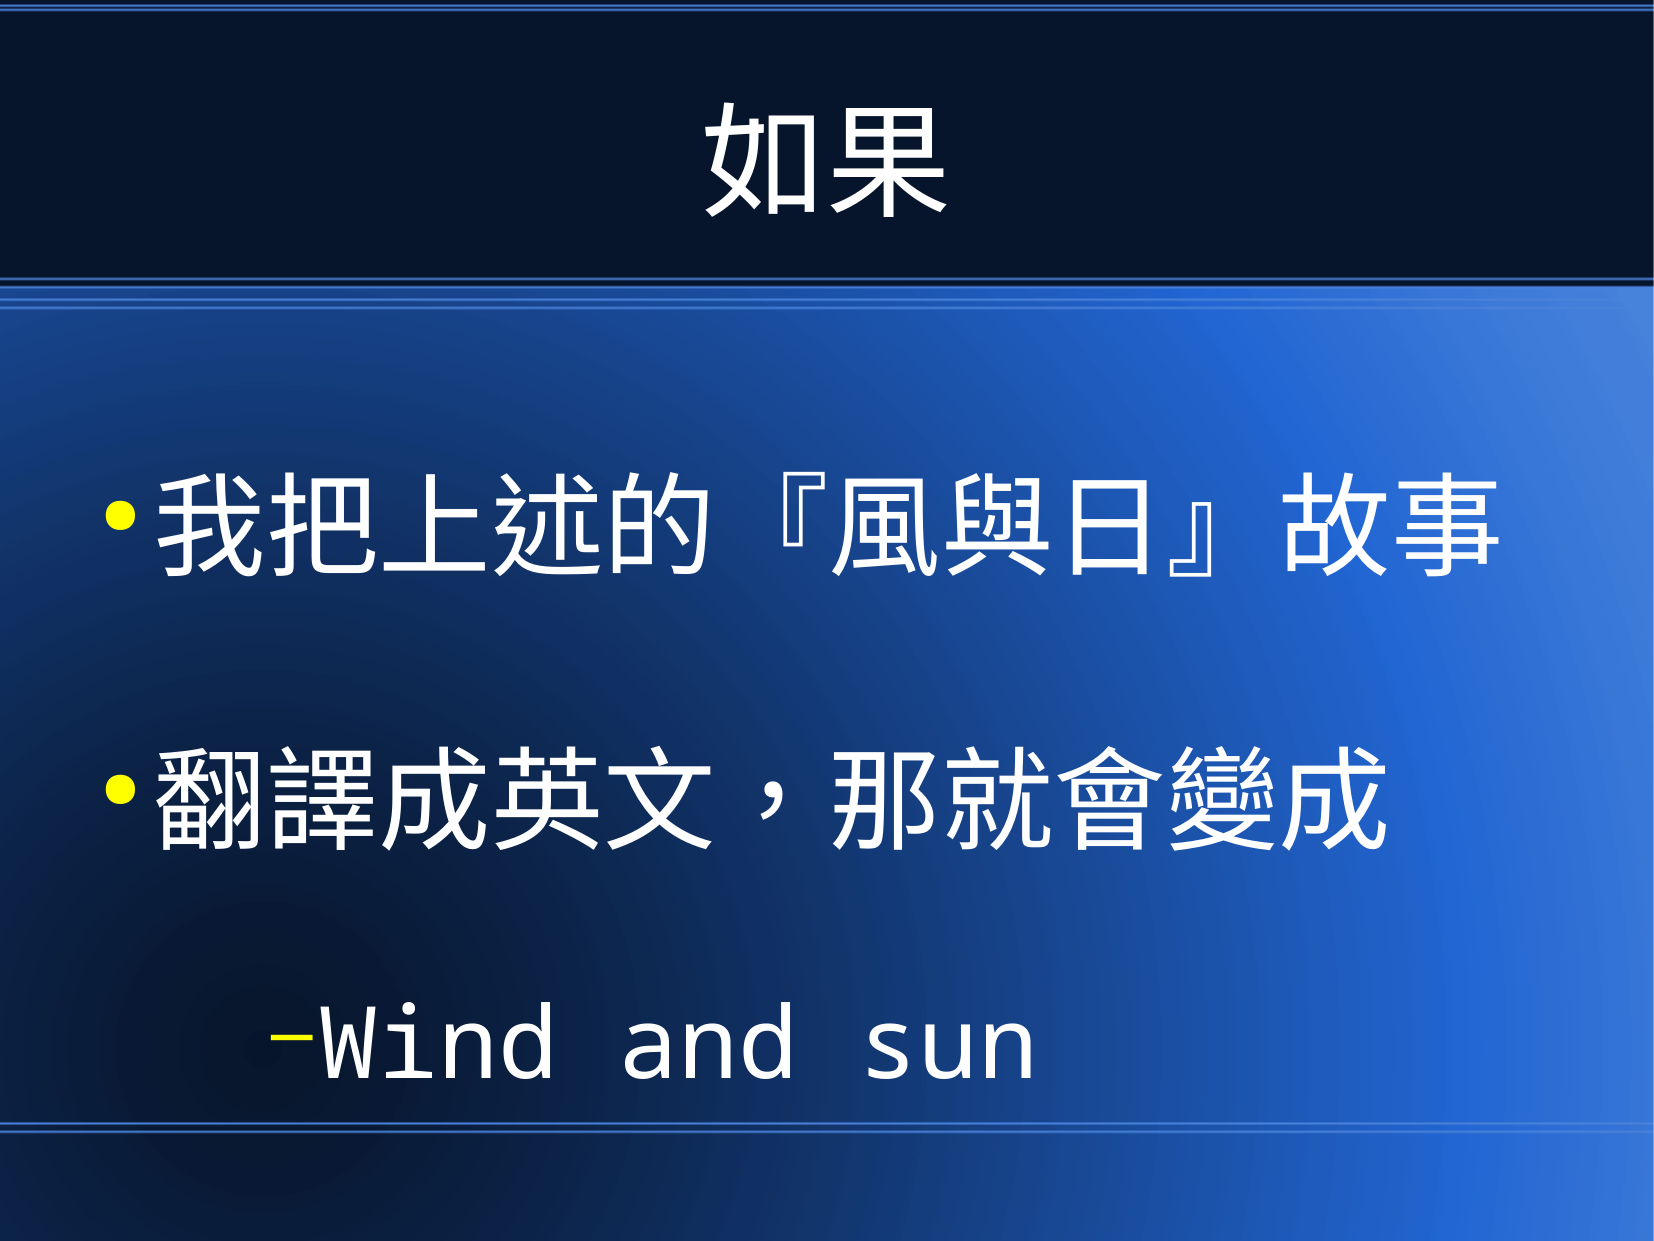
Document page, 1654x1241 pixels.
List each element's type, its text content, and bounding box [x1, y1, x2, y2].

picture [0, 0, 1654, 1241]
title 如果 [82, 49, 1571, 257]
list 我把上述的『風與日』故事 翻譯成英文，那就會變成 Wind and sun [82, 355, 1571, 1241]
